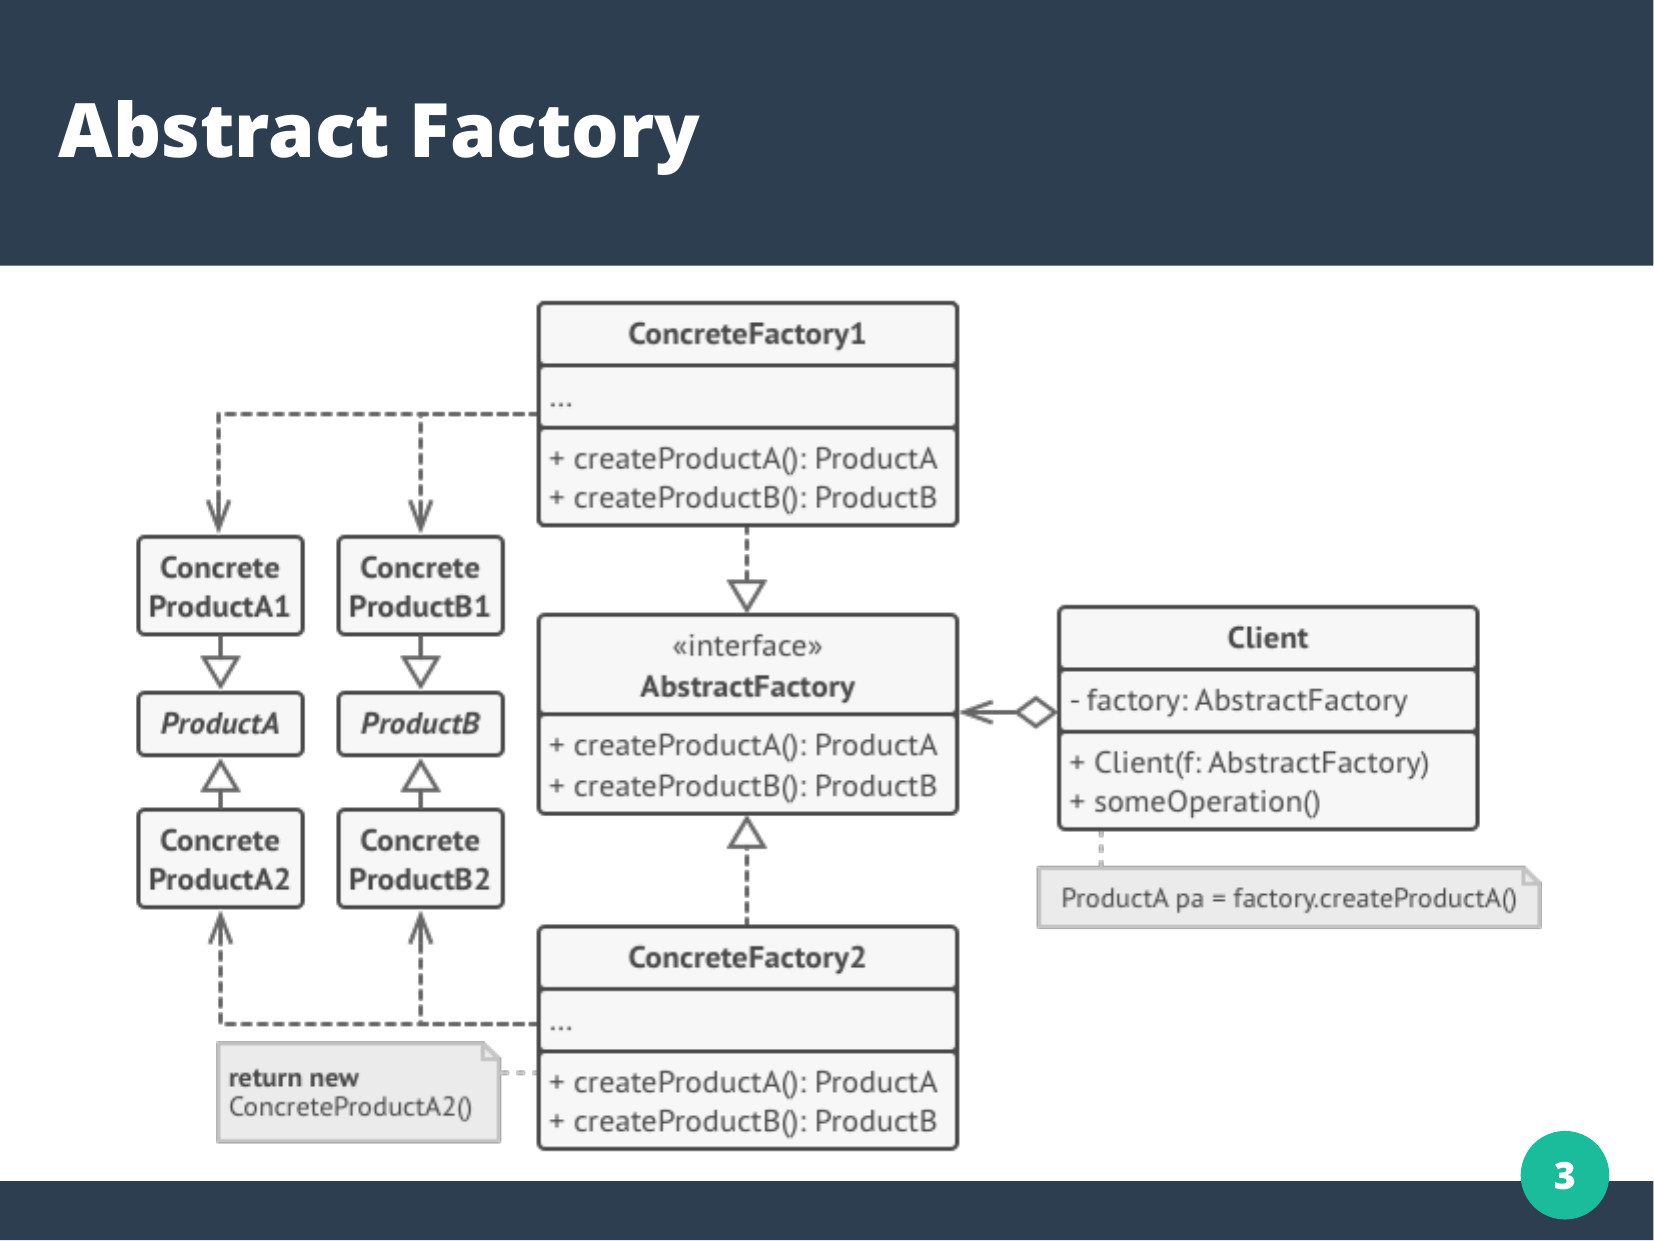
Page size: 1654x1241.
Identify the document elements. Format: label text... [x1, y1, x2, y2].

picture [119, 284, 1560, 1161]
title Abstract Factory [59, 49, 1595, 207]
